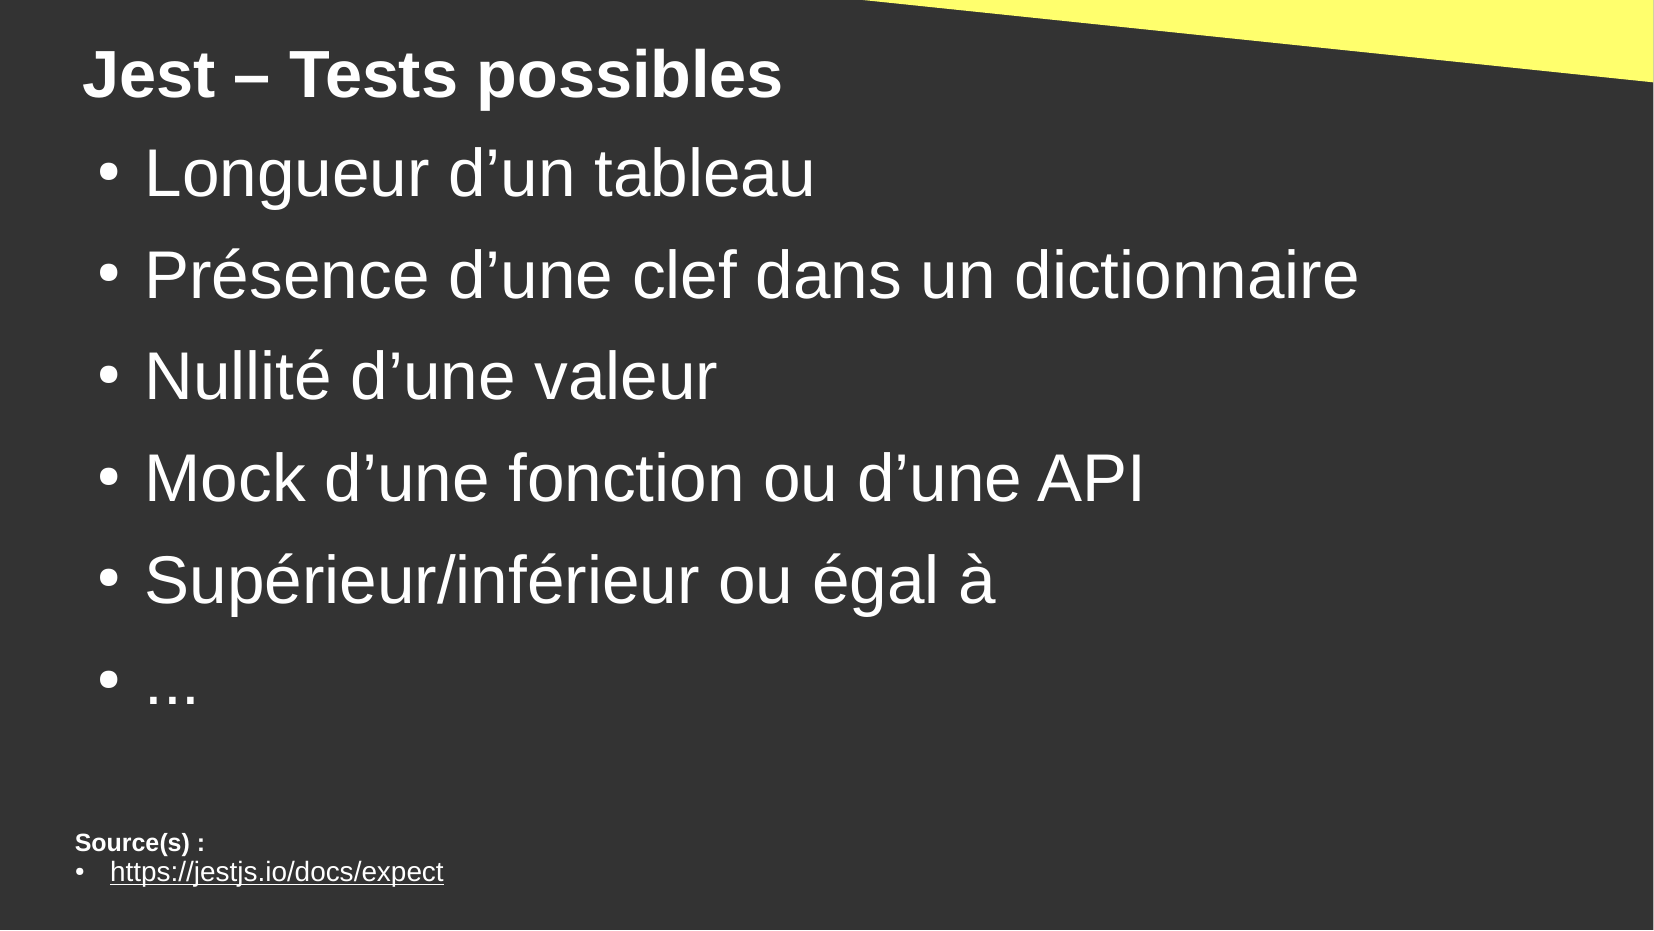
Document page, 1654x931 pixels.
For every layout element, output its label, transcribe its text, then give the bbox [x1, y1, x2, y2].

text_box Source(s) : https://jestjs.io/docs/expect [60, 821, 1546, 906]
text_box [862, 0, 1654, 83]
title Jest – Tests possibles [82, 37, 799, 114]
list Longueur d’un tableau Présence d’une clef dans un dictionnaire Nullité d’une valeur Mock d’une fonction ou d’une API Supérieur/inférieur ou égal à ... [80, 135, 1619, 721]
